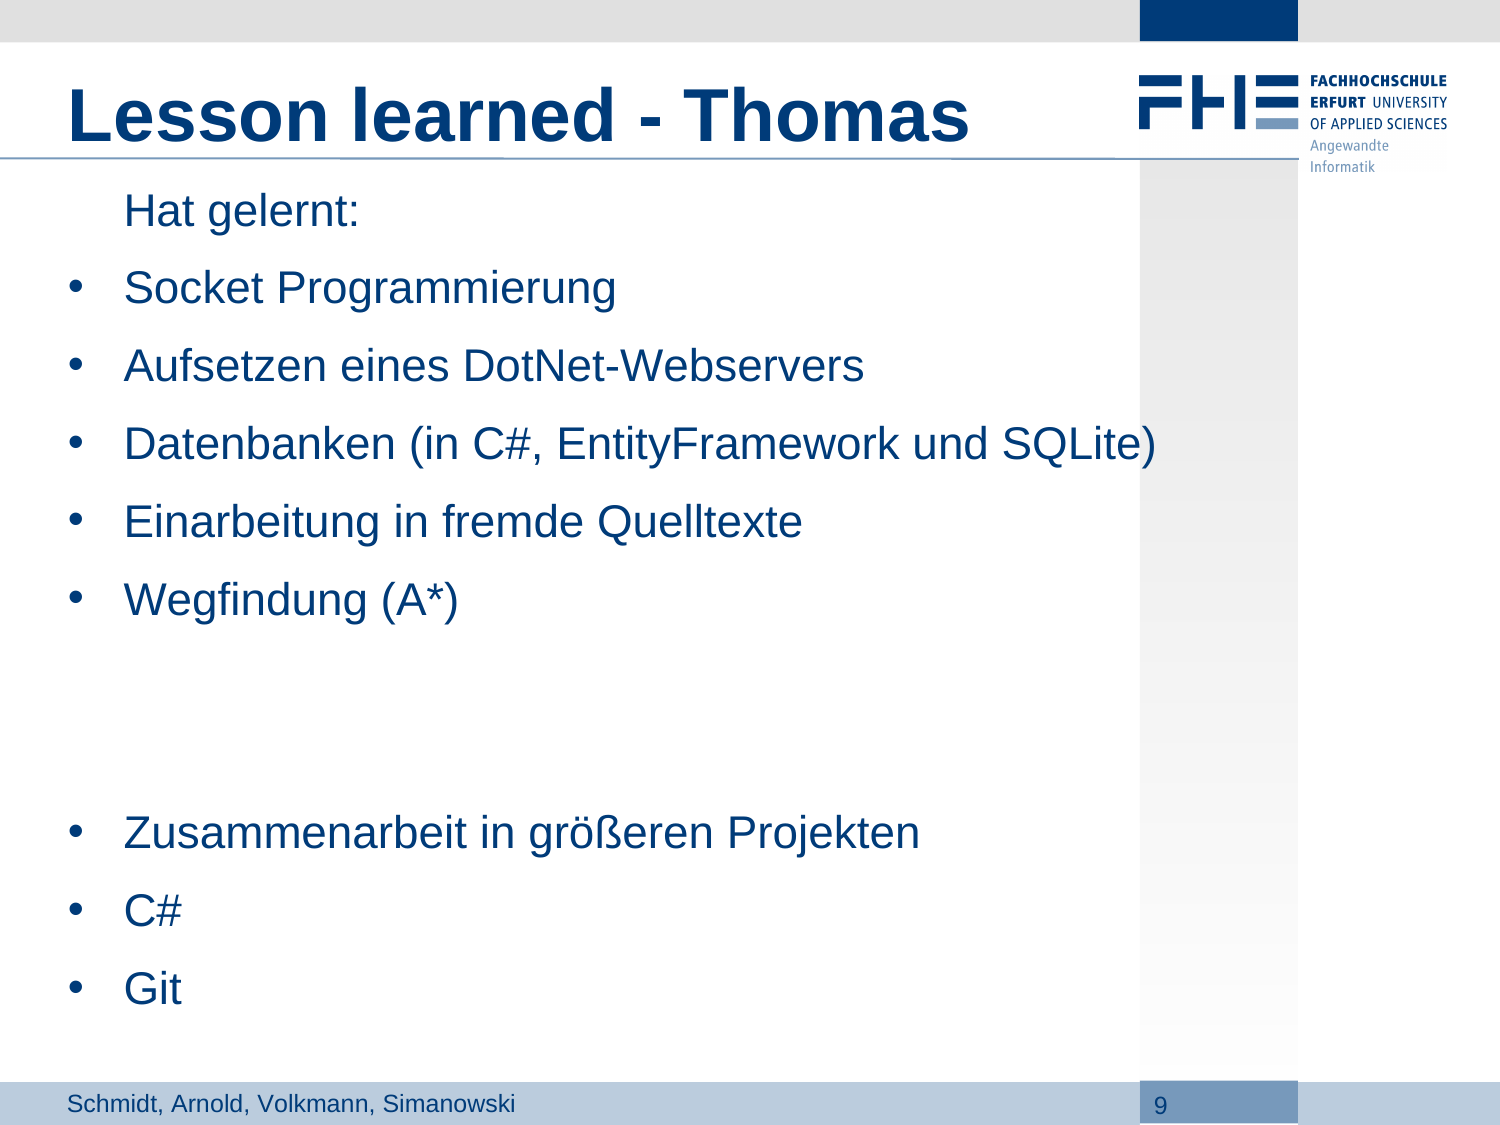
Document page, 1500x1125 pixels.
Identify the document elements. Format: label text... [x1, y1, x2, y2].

picture [1139, 75, 1447, 172]
list Hat gelernt: Socket Programmierung Aufsetzen eines DotNet-Webservers Datenbanken (in C#, EntityFramework und SQLite) Einarbeitung in fremde Quelltexte Wegfindung (A*) Zusammenarbeit in größeren Projekten C# Git [53, 172, 1500, 1083]
title Lesson learned - Thomas [53, 58, 1140, 142]
